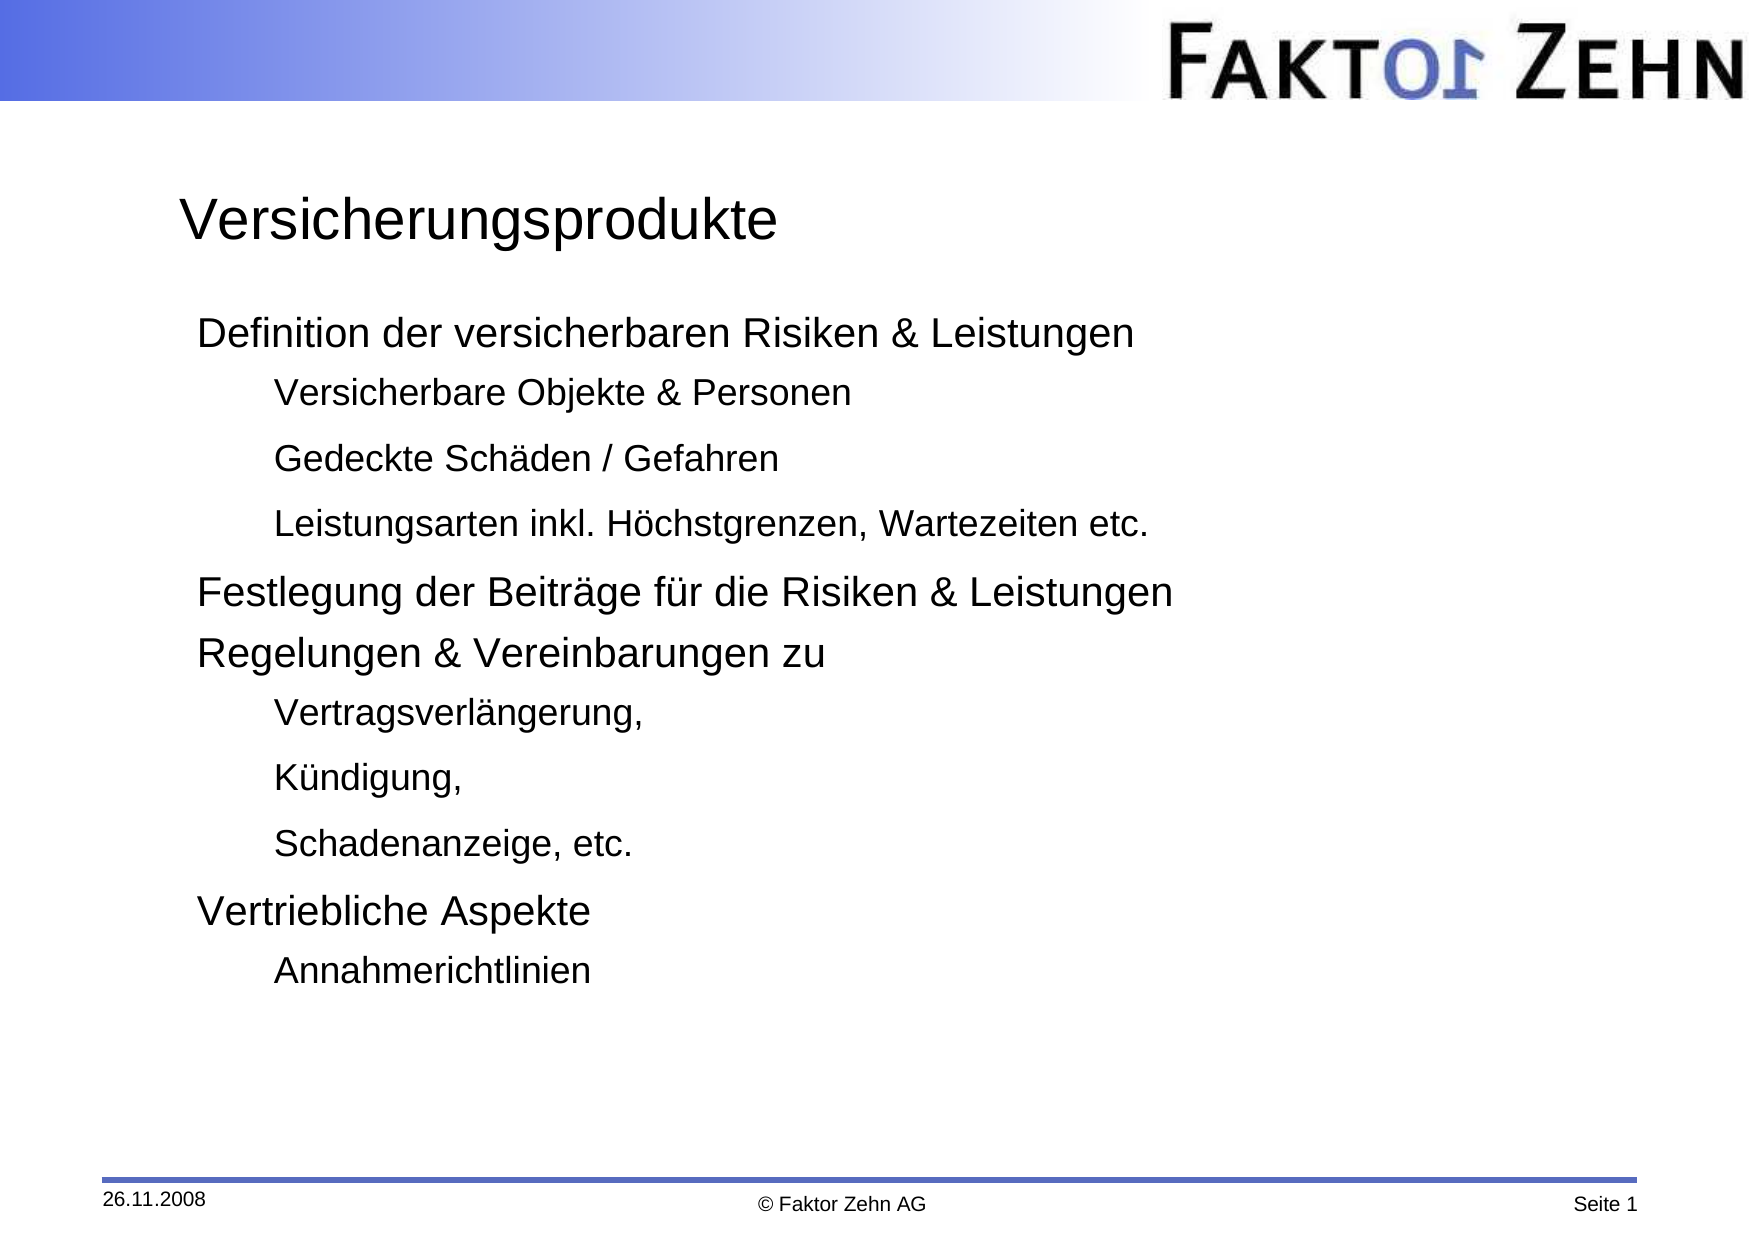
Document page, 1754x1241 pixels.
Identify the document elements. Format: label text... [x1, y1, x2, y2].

title Versicherungsprodukte [179, 142, 1576, 296]
picture [1162, 7, 1752, 100]
list Definition der versicherbaren Risiken & Leistungen Versicherbare Objekte & Personen Gedeckte Schäden / Gefahren Leistungsarten inkl. Höchstgrenzen, Wartezeiten etc. Festlegung der Beiträge für die Risiken & Leistungen Regelungen & Vereinbarungen zu Vertragsverlängerung, Kündigung, Schadenanzeige, etc. Vertriebliche Aspekte Annahmerichtlinien [179, 310, 1576, 1078]
